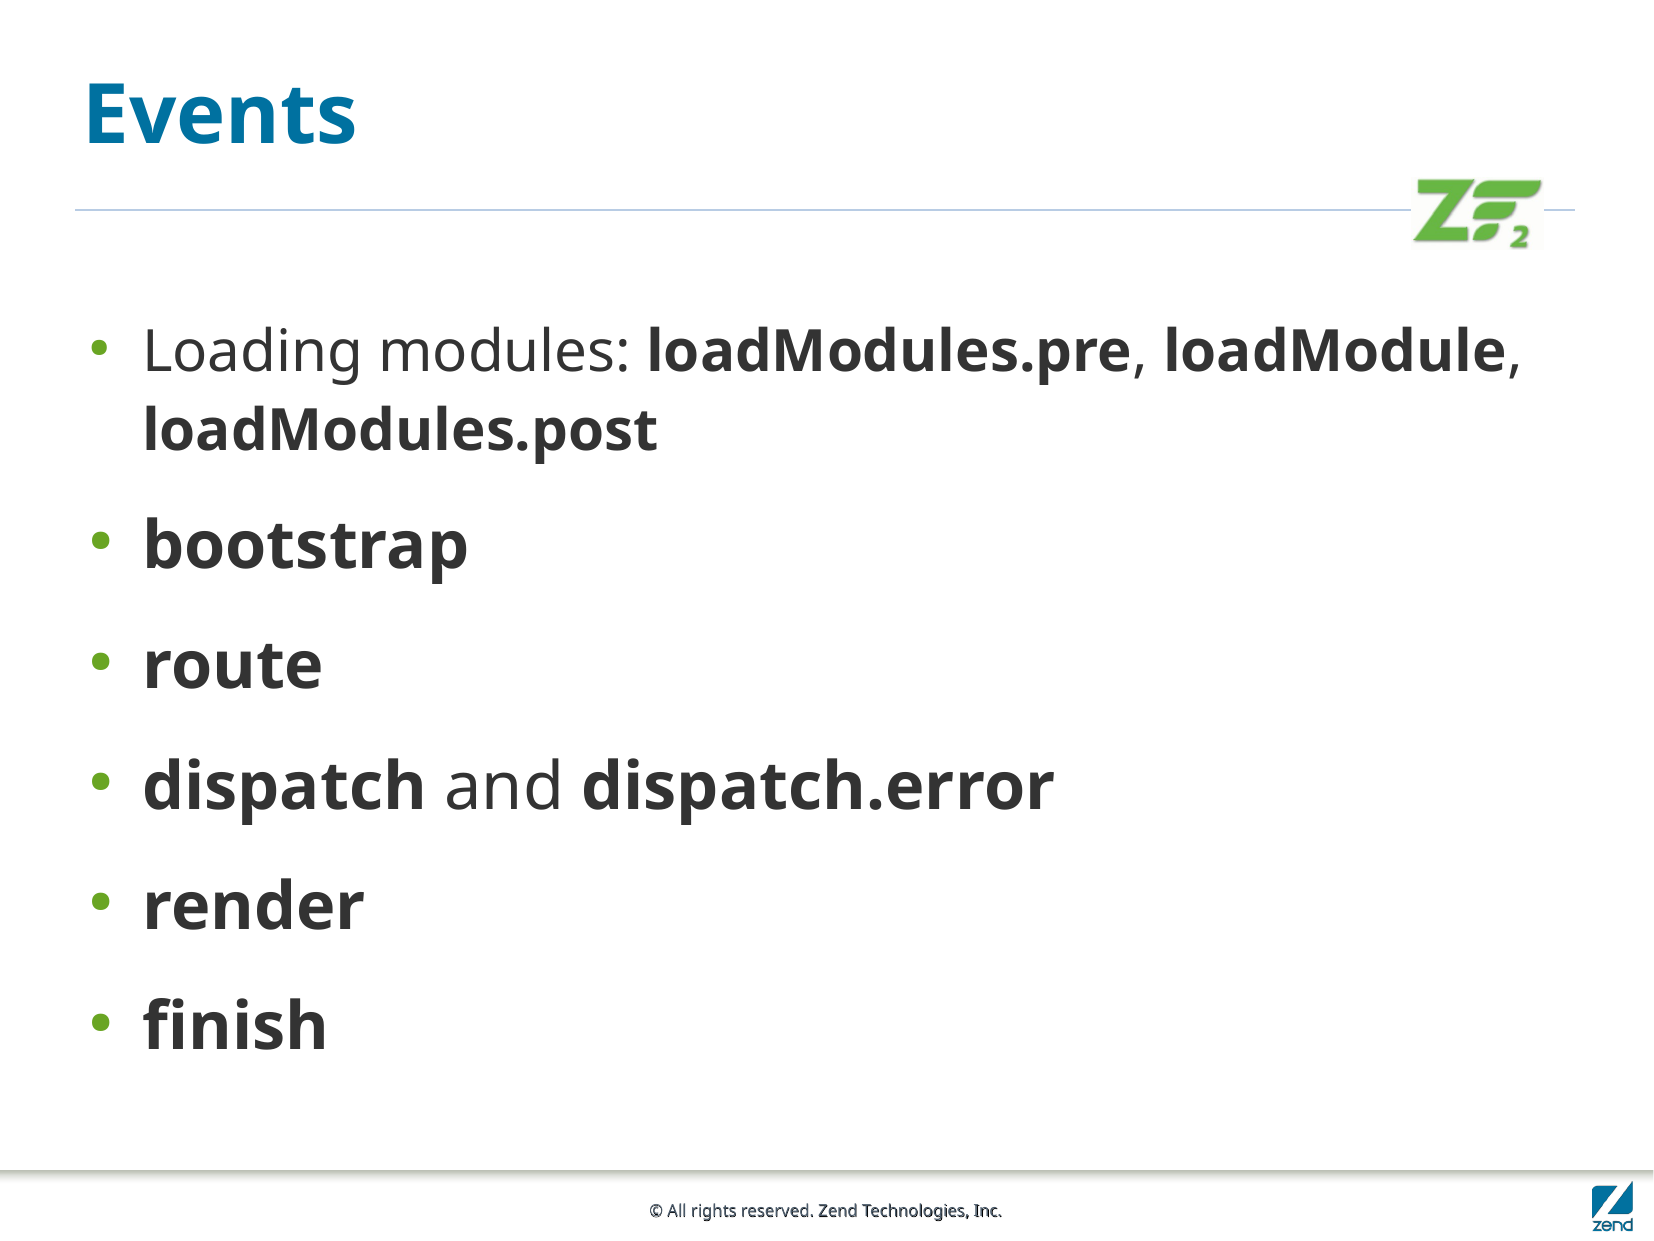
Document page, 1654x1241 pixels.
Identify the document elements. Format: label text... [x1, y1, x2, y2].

list Loading modules: loadModules.pre, loadModule, loadModules.post bootstrap route dispatch and dispatch.error render finish [71, 309, 1611, 1181]
title Events [82, 47, 1489, 169]
picture [0, 1170, 1654, 1232]
picture [1411, 177, 1544, 250]
